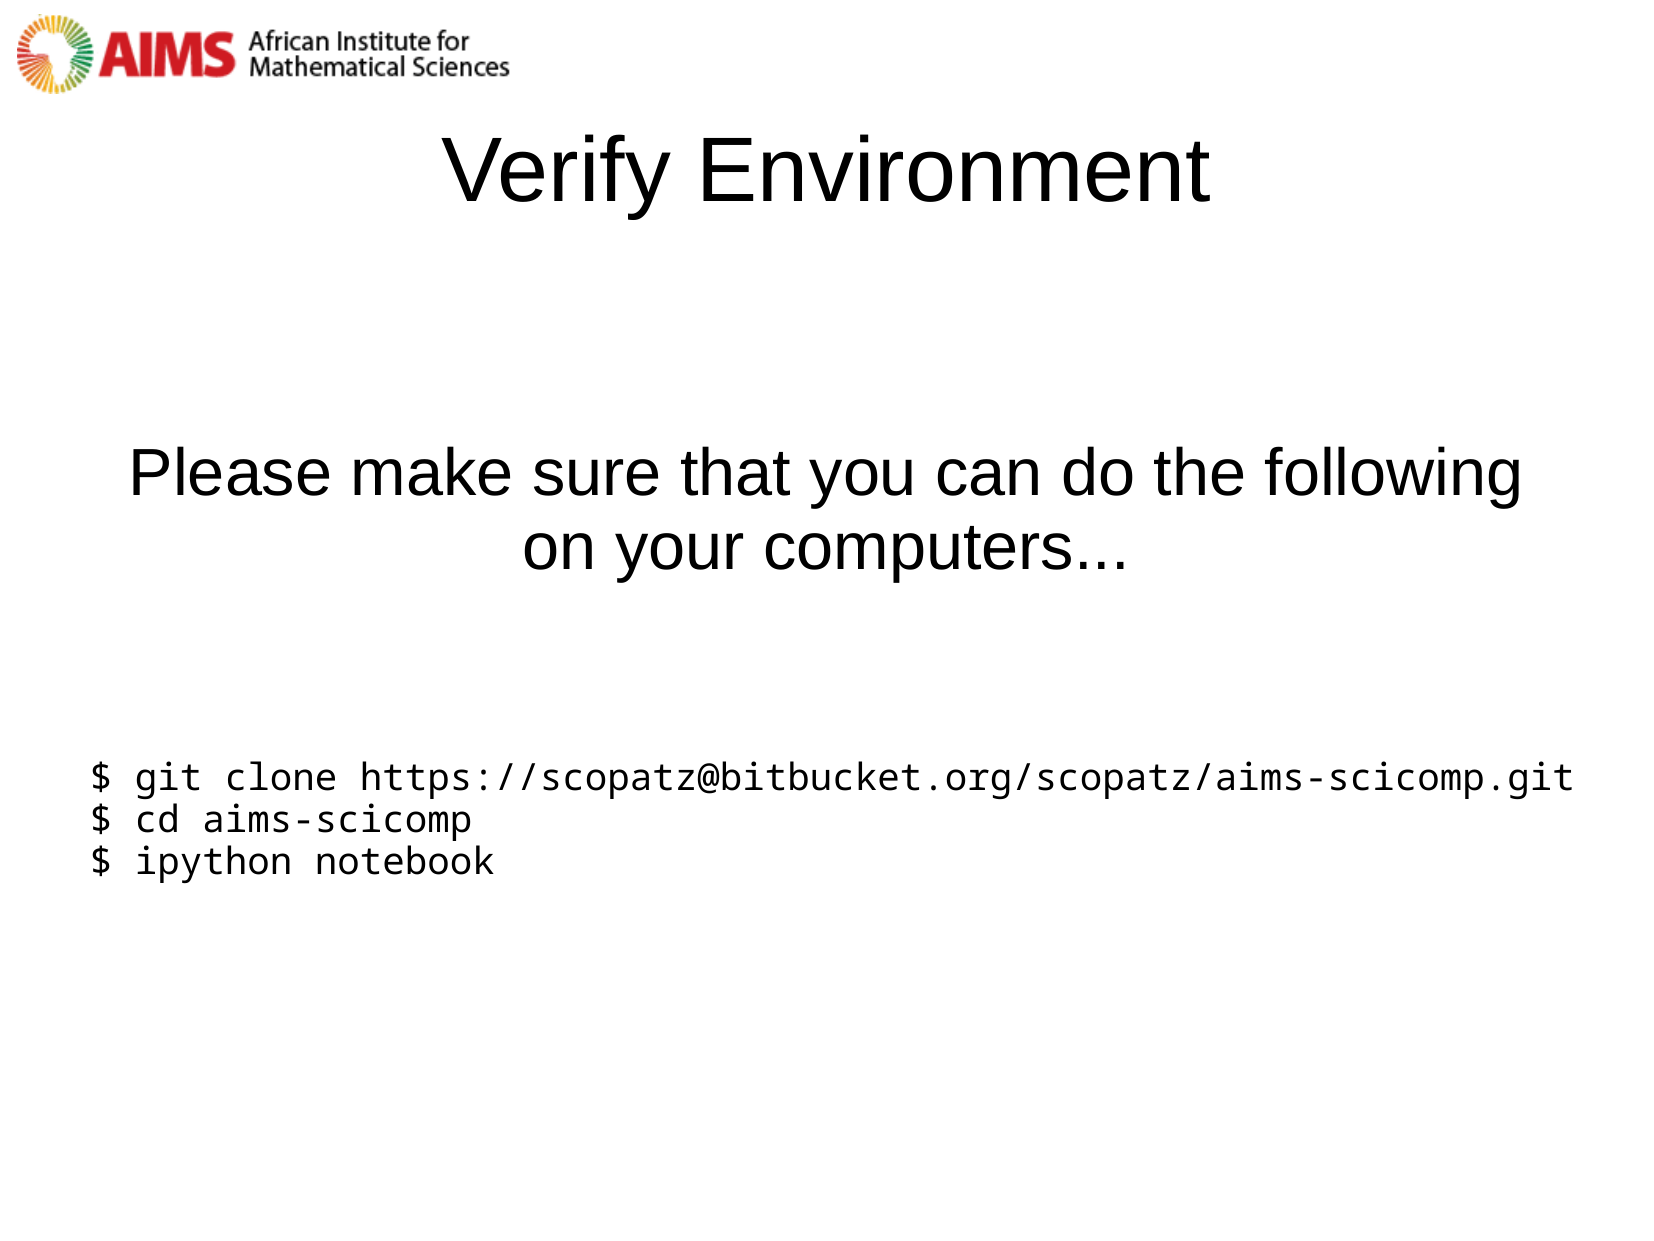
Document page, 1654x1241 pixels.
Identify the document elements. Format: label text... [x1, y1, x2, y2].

picture [17, 14, 511, 94]
text_box $ git clone https://scopatz@bitbucket.org/scopatz/aims-scicomp.git $ cd aims-scicomp $ ipython notebook [75, 750, 1606, 891]
title Verify Environment [82, 67, 1571, 240]
subtitle Please make sure that you can do the following on your computers... [82, 240, 1571, 750]
